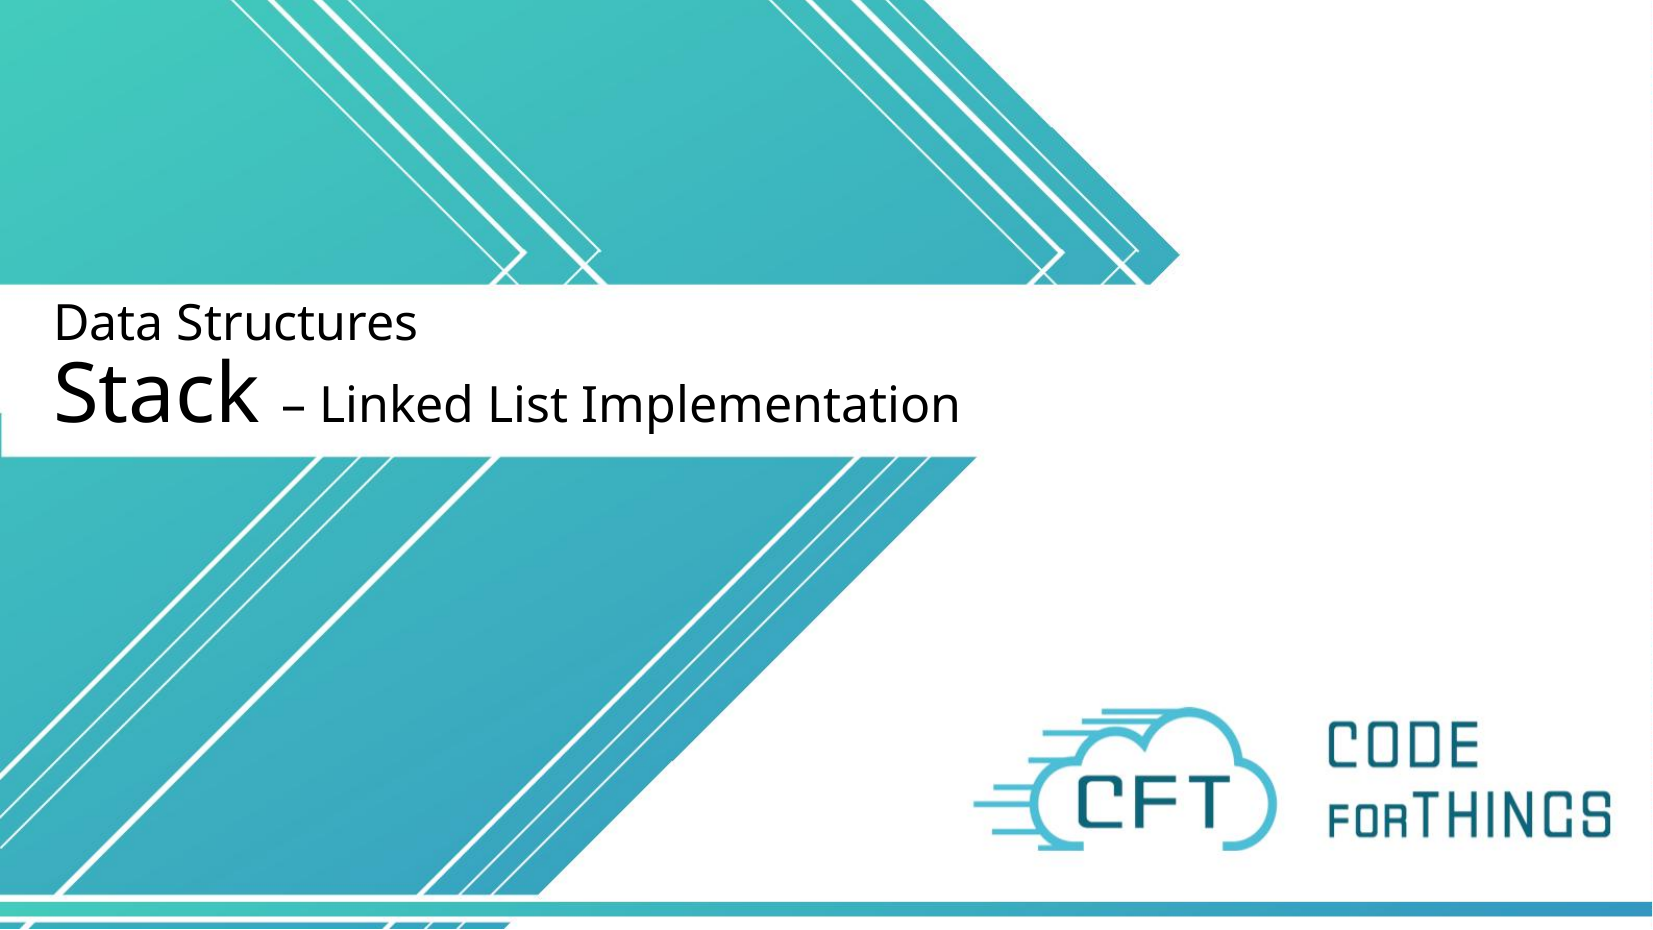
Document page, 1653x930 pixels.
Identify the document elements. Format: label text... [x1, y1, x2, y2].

text_box Data Structures Stack – Linked List Implementation [53, 292, 1045, 440]
text_box [0, 0, 1653, 930]
